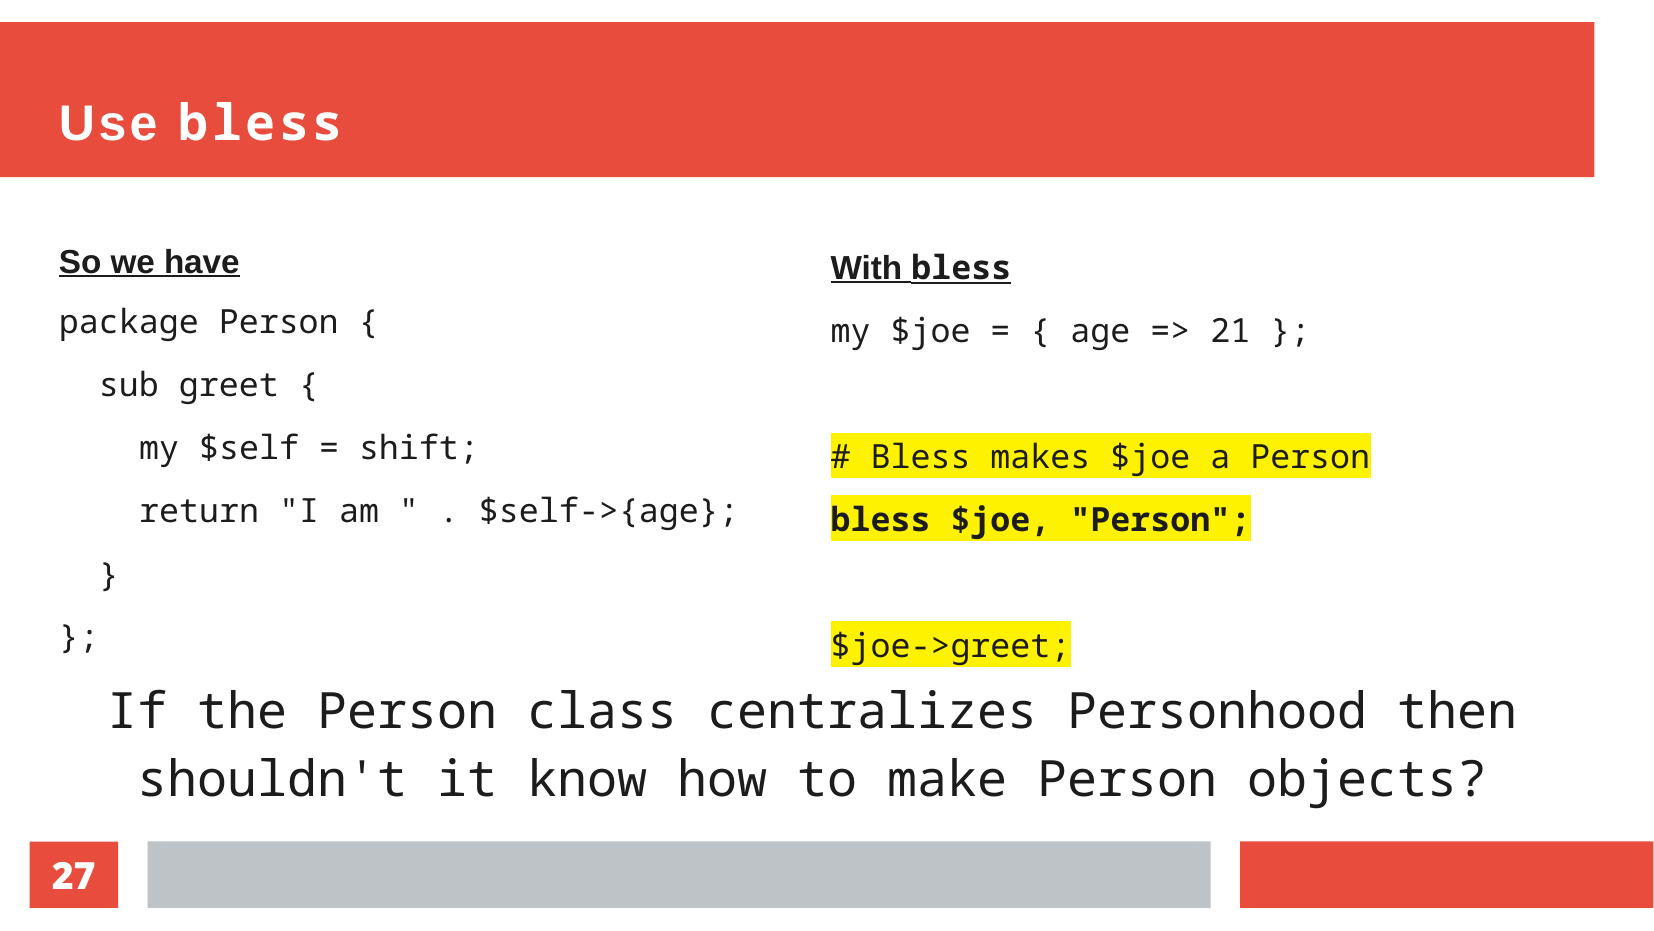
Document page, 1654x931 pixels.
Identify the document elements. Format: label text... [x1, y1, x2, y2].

list With bless my $joe = { age => 21 }; # Bless makes $joe a Person bless $joe, "Person"; $joe->greet; [830, 243, 1566, 676]
title Use bless [59, 44, 1595, 156]
list If the Person class centralizes Personhood then shouldn't it know how to make Person objects? [59, 675, 1565, 819]
list So we have package Person { sub greet { my $self = shift; return "I am " . $self->{age}; } }; [59, 243, 794, 661]
